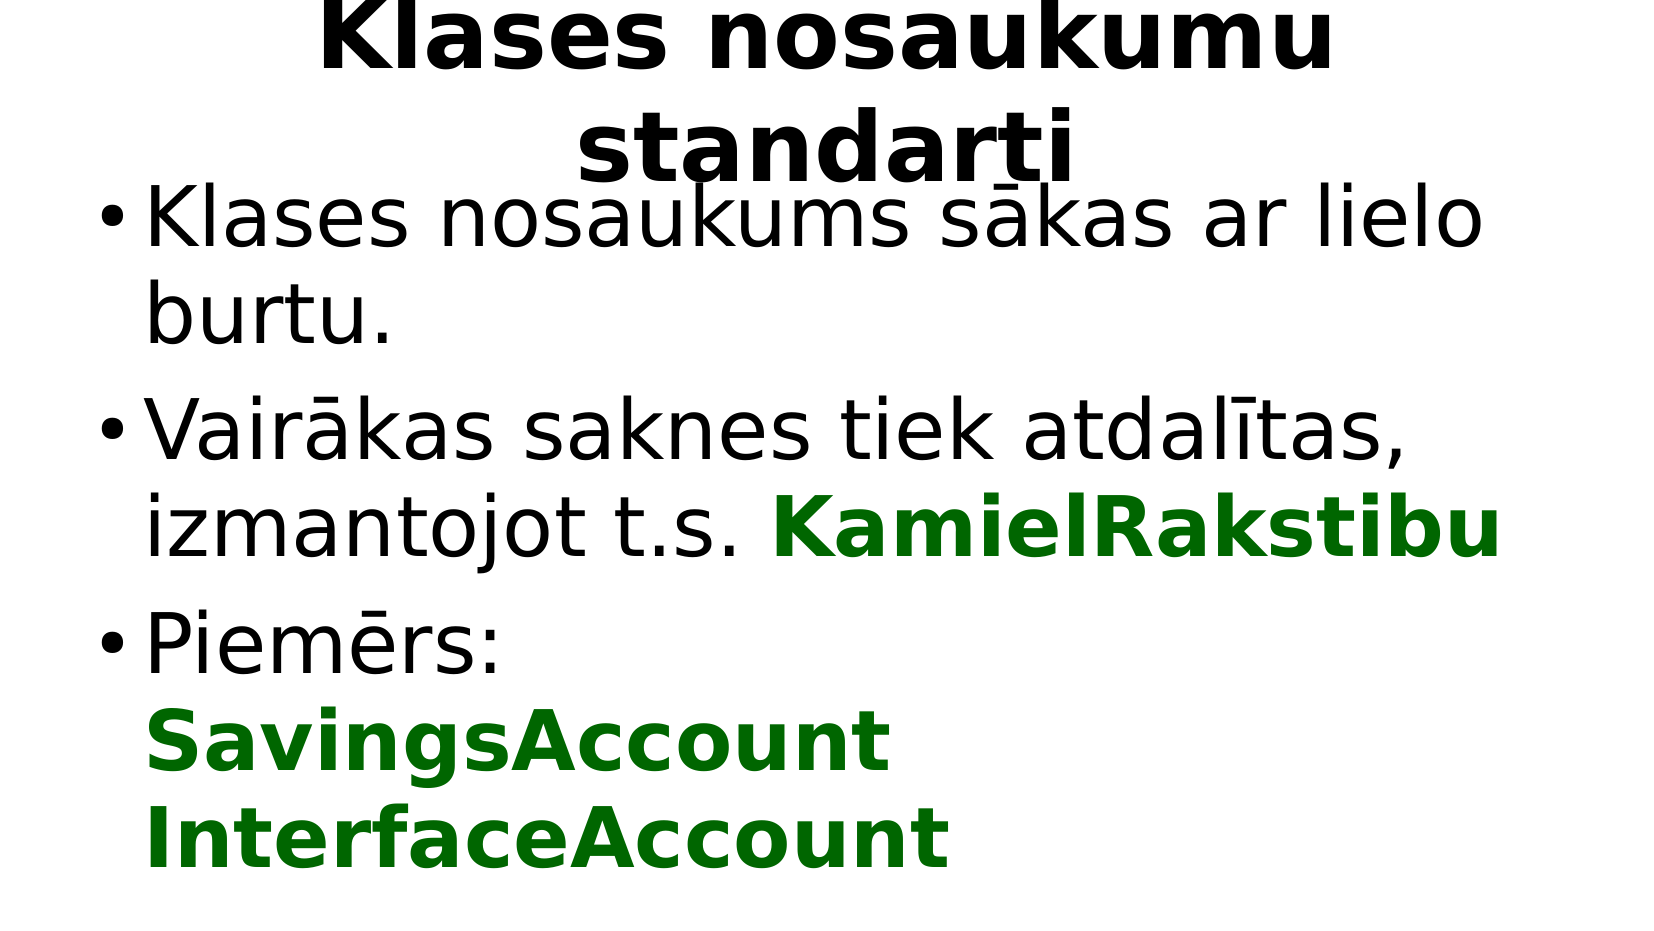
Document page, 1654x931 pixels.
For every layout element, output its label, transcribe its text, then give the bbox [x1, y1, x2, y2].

title Klases nosaukumu standarti [82, 0, 1571, 205]
list Klases nosaukums sākas ar lielo burtu. Vairākas saknes tiek atdalītas, izmantojot t.s. KamielRakstibu Piemērs: SavingsAccount InterfaceAccount [82, 168, 1538, 889]
